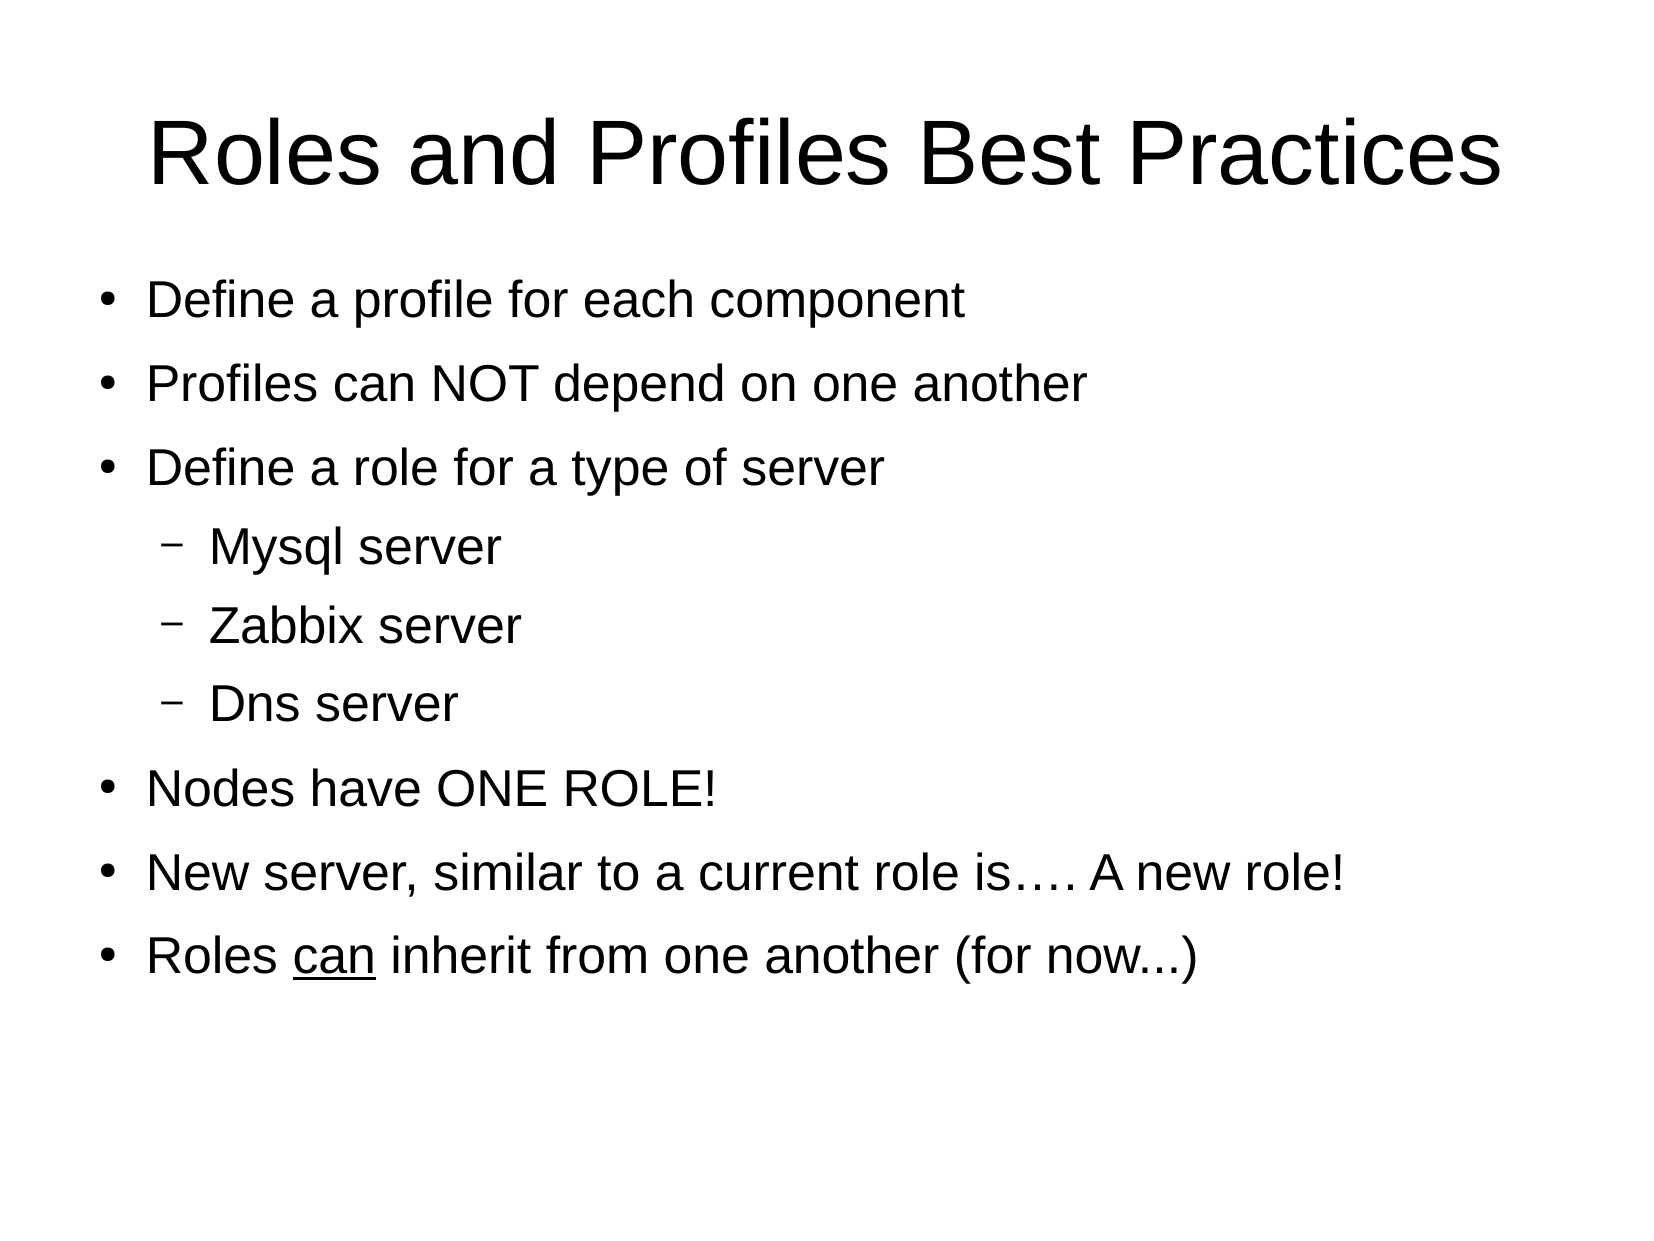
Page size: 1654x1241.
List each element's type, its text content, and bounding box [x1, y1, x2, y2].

title Roles and Profiles Best Practices [82, 49, 1571, 257]
list Define a profile for each component Profiles can NOT depend on one another Define a role for a type of server Mysql server Zabbix server Dns server Nodes have ONE ROLE! New server, similar to a current role is…. A new role! Roles can inherit from one another (for now...) [82, 270, 1571, 991]
